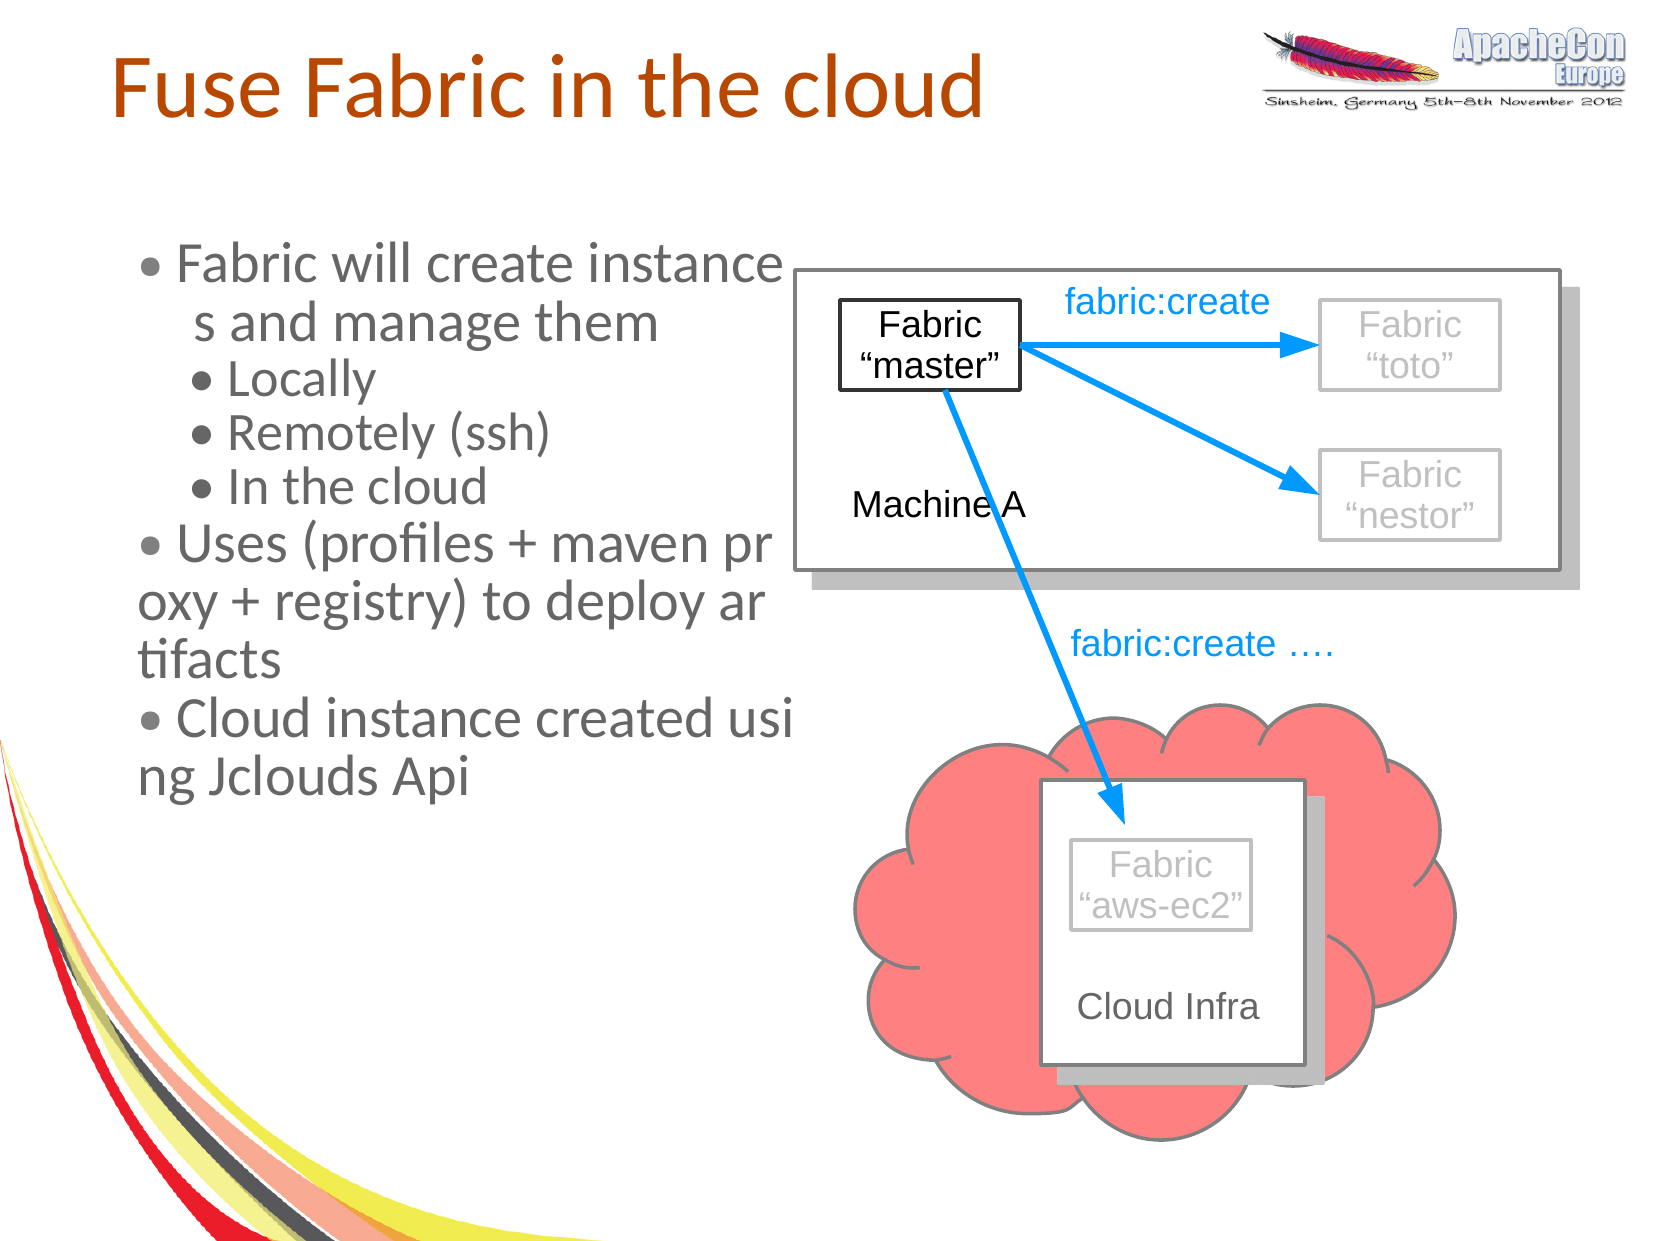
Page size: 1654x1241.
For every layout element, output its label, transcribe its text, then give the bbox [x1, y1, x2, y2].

text_box Fabric “master” [840, 300, 1021, 391]
text_box Fabric “nestor” [1320, 450, 1501, 541]
text_box Fabric “aws-ec2” [1070, 840, 1251, 931]
text_box fabric:create [1050, 273, 1286, 331]
text_box Fabric “toto” [1320, 300, 1501, 391]
picture [0, 0, 1654, 1241]
text_box fabric:create …. [1055, 615, 1351, 672]
text_box [855, 705, 1456, 1141]
list Fabric will create instances and manage them • Locally • Remotely (ssh) • In the cloud Uses (profiles + maven proxy + registry) to deploy artifacts Cloud instance created using Jclouds Api [120, 239, 796, 1126]
title Fuse Fabric in the cloud [51, 38, 1411, 151]
text_box Cloud Infra [1040, 780, 1306, 1066]
text_box Machine A [795, 270, 1561, 571]
